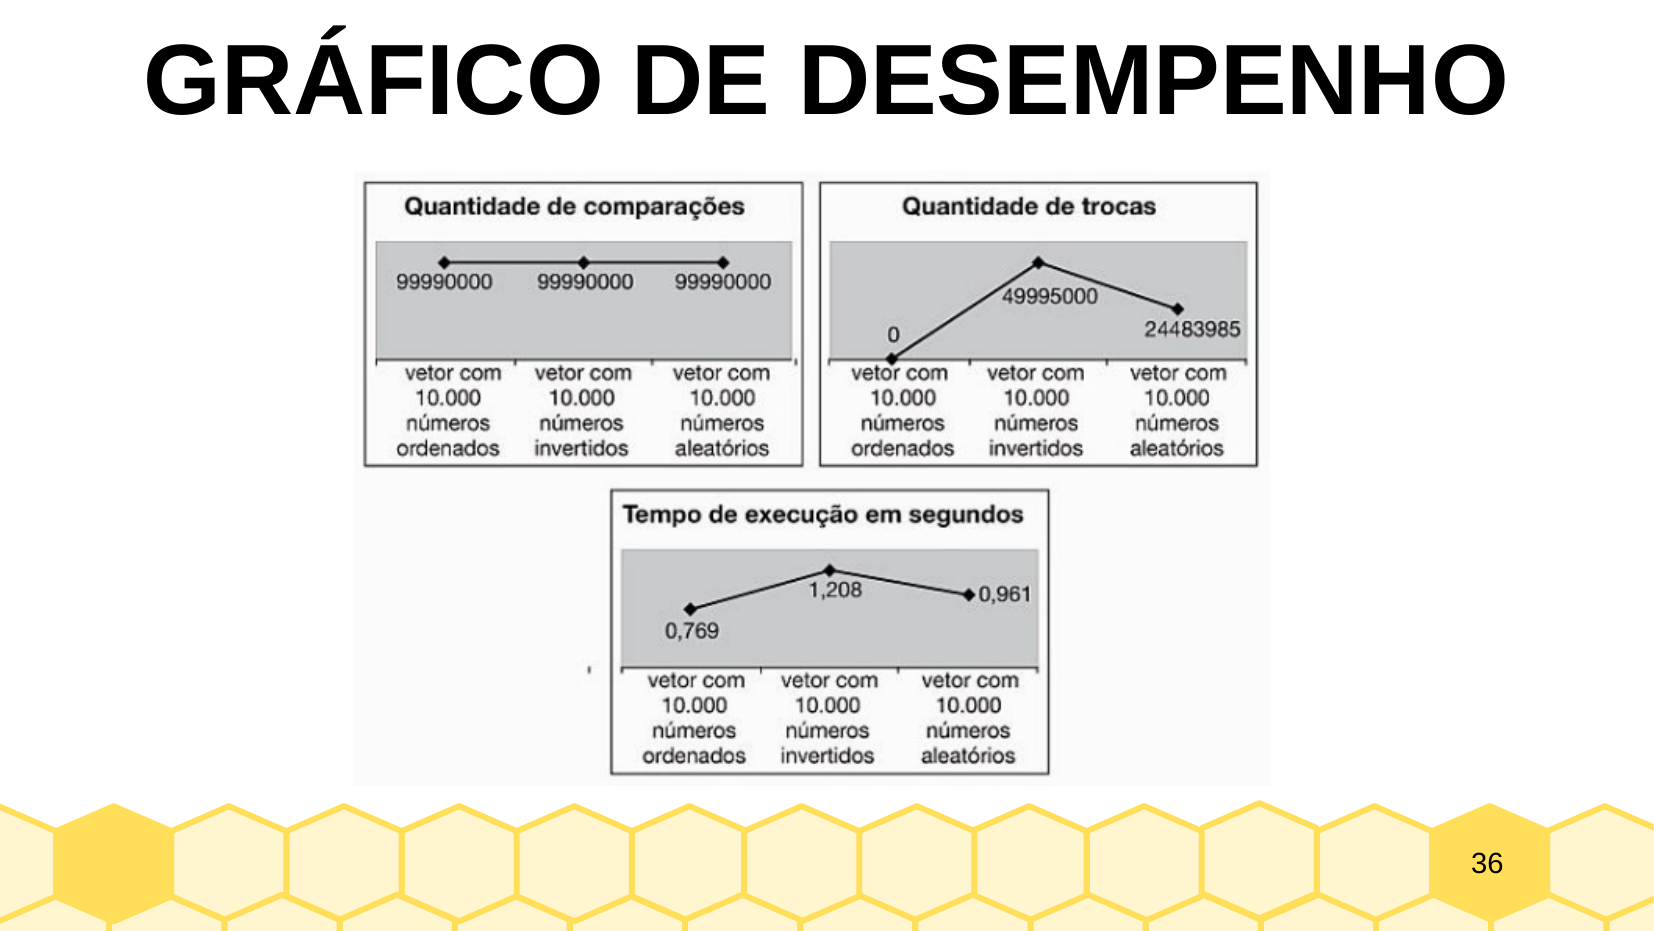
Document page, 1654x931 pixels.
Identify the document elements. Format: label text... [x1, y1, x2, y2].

picture [354, 171, 1270, 786]
title GRÁFICO DE DESEMPENHO [29, 5, 1625, 154]
